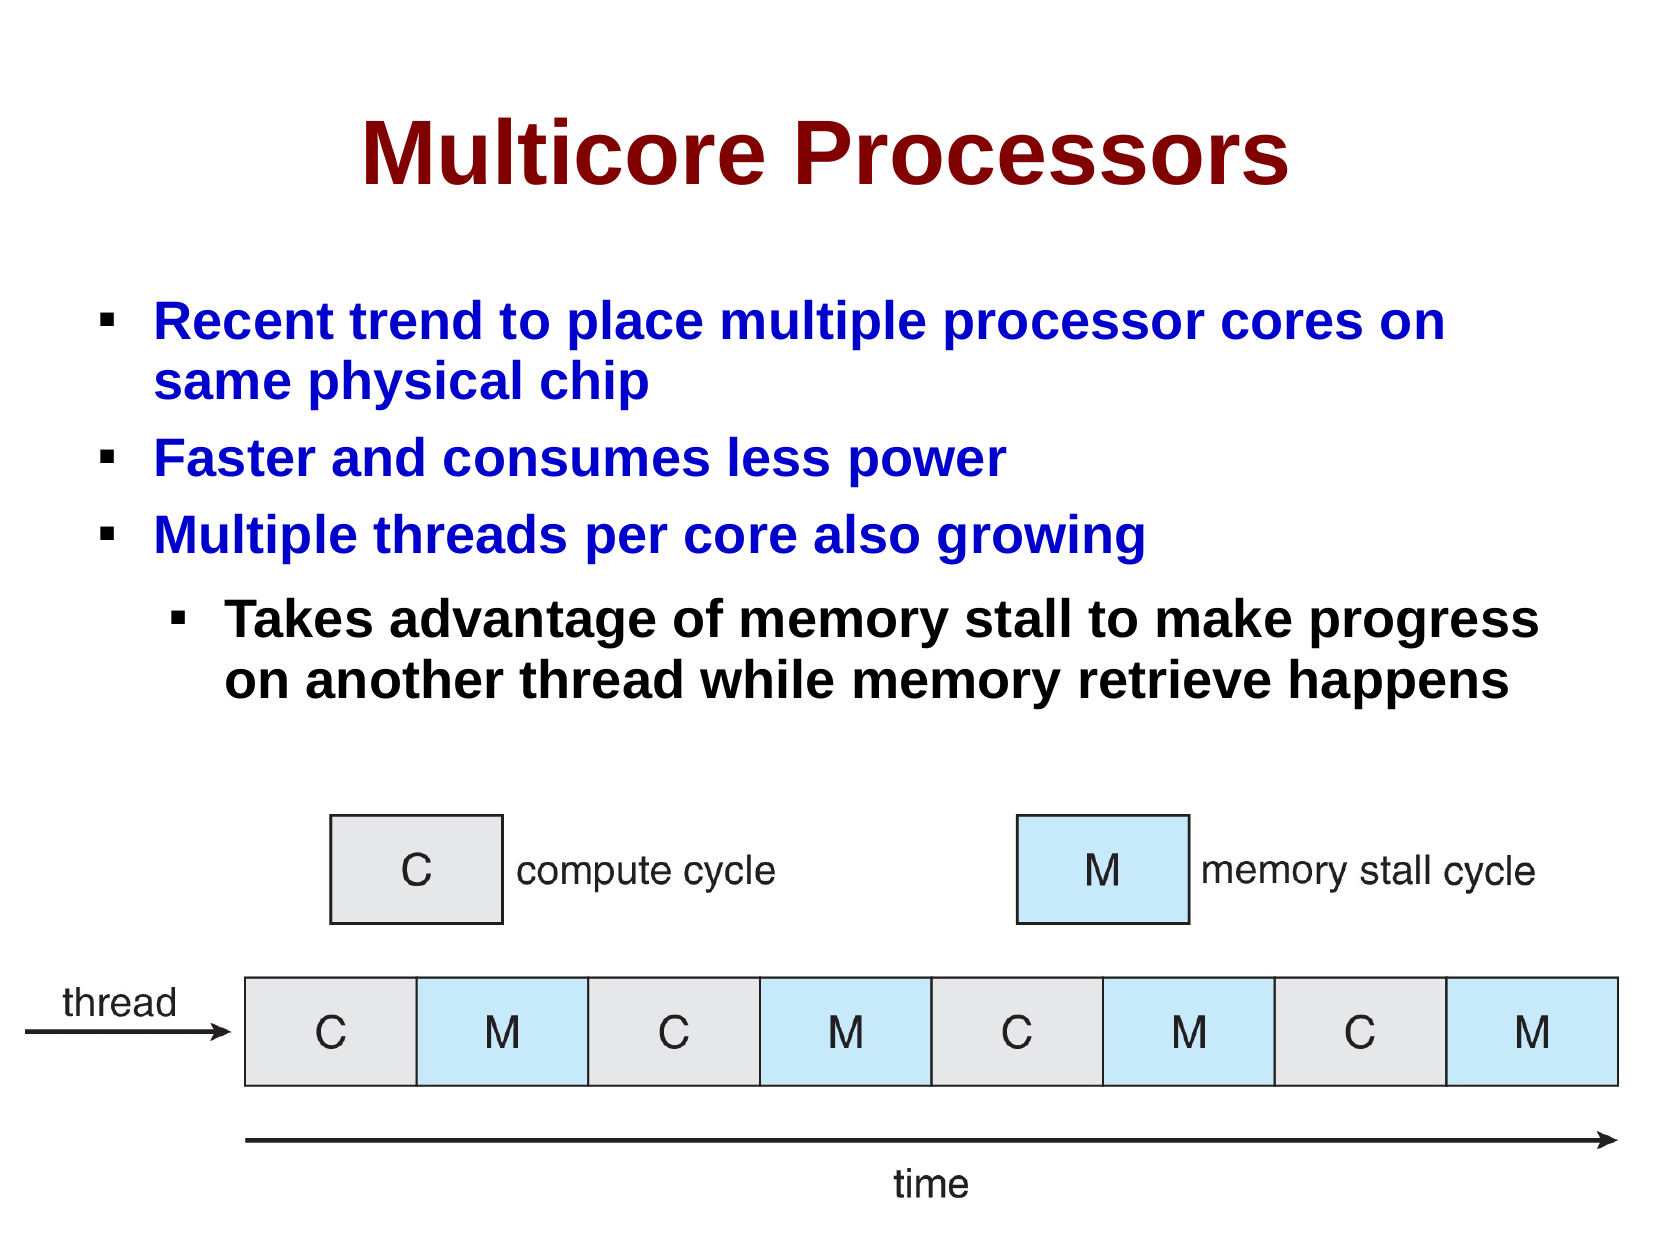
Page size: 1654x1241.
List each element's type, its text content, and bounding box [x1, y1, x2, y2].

picture [25, 814, 1619, 1206]
title Multicore Processors [82, 49, 1571, 257]
list Recent trend to place multiple processor cores on same physical chip Faster and consumes less power Multiple threads per core also growing Takes advantage of memory stall to make progress on another thread while memory retrieve happens [82, 290, 1571, 814]
